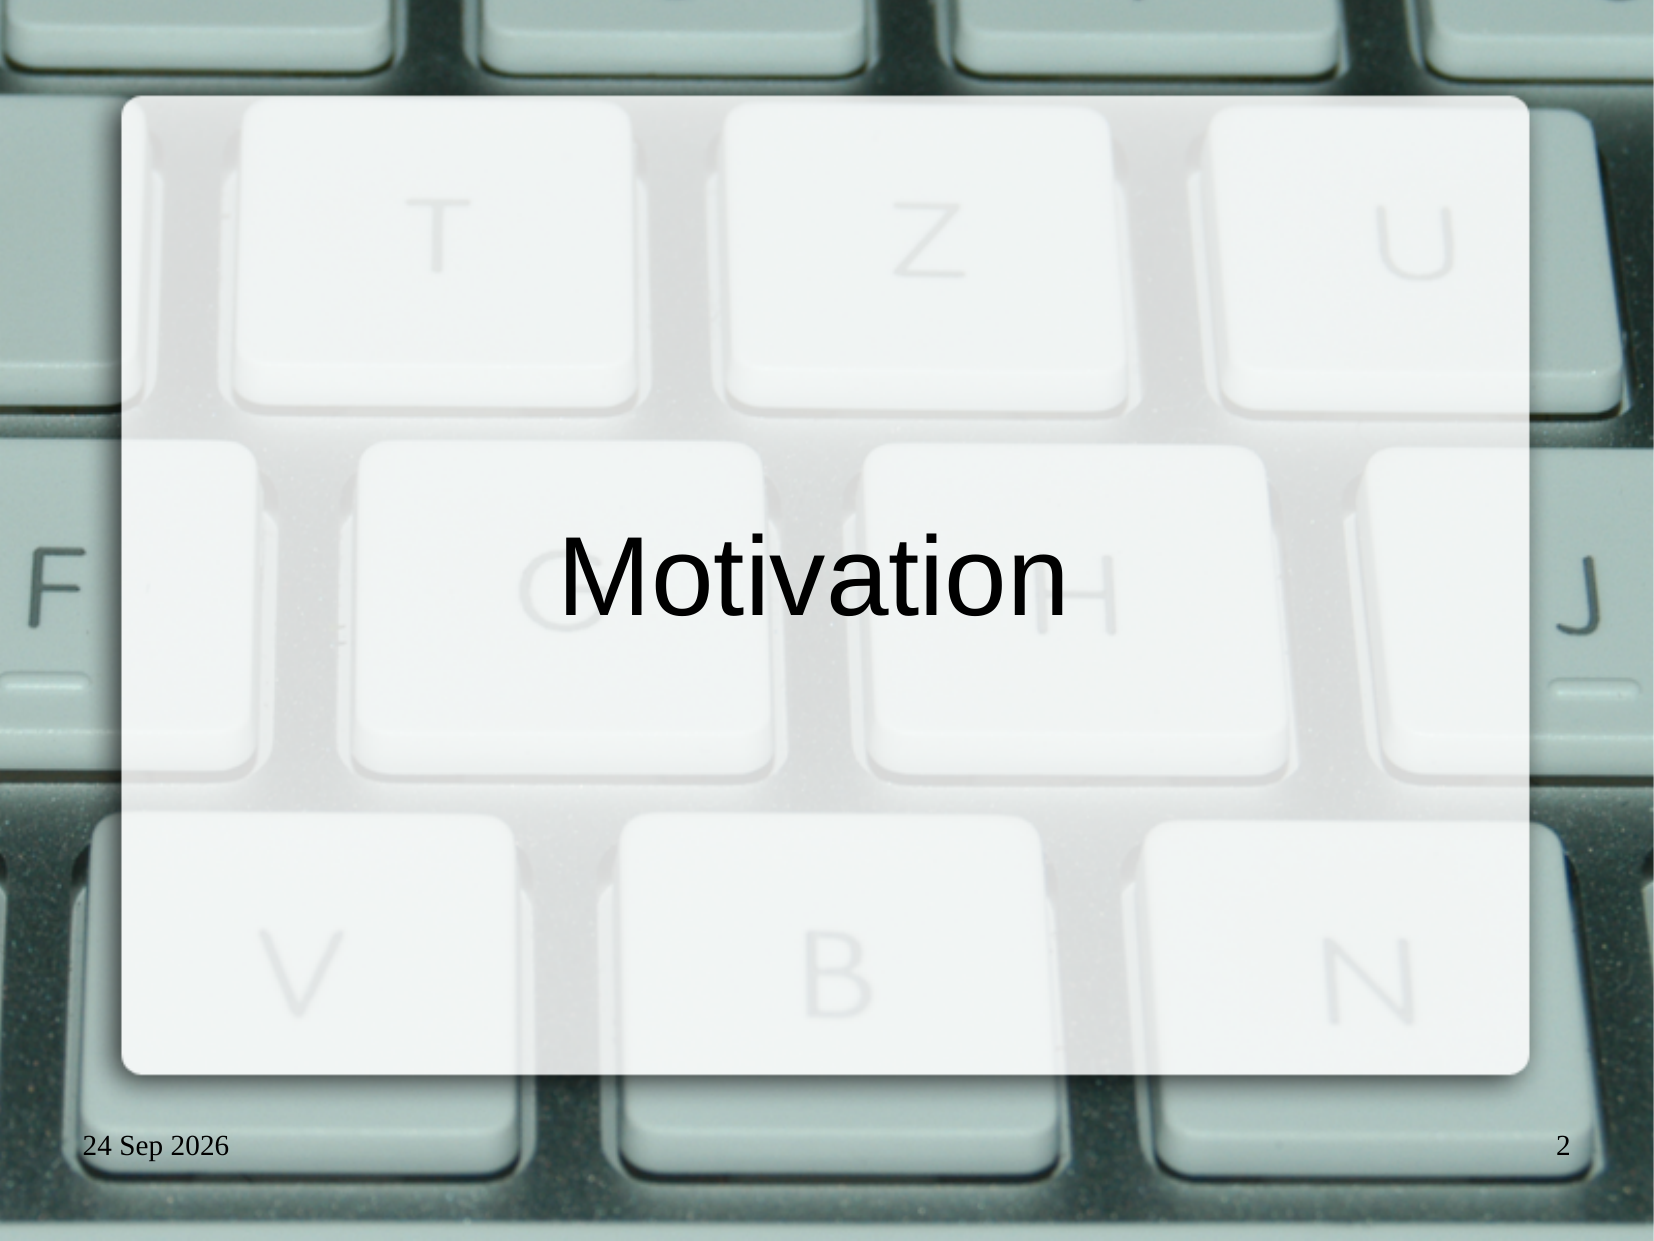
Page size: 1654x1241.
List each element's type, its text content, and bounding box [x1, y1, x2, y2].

title Motivation [82, 472, 1571, 680]
picture [0, 0, 1654, 1241]
